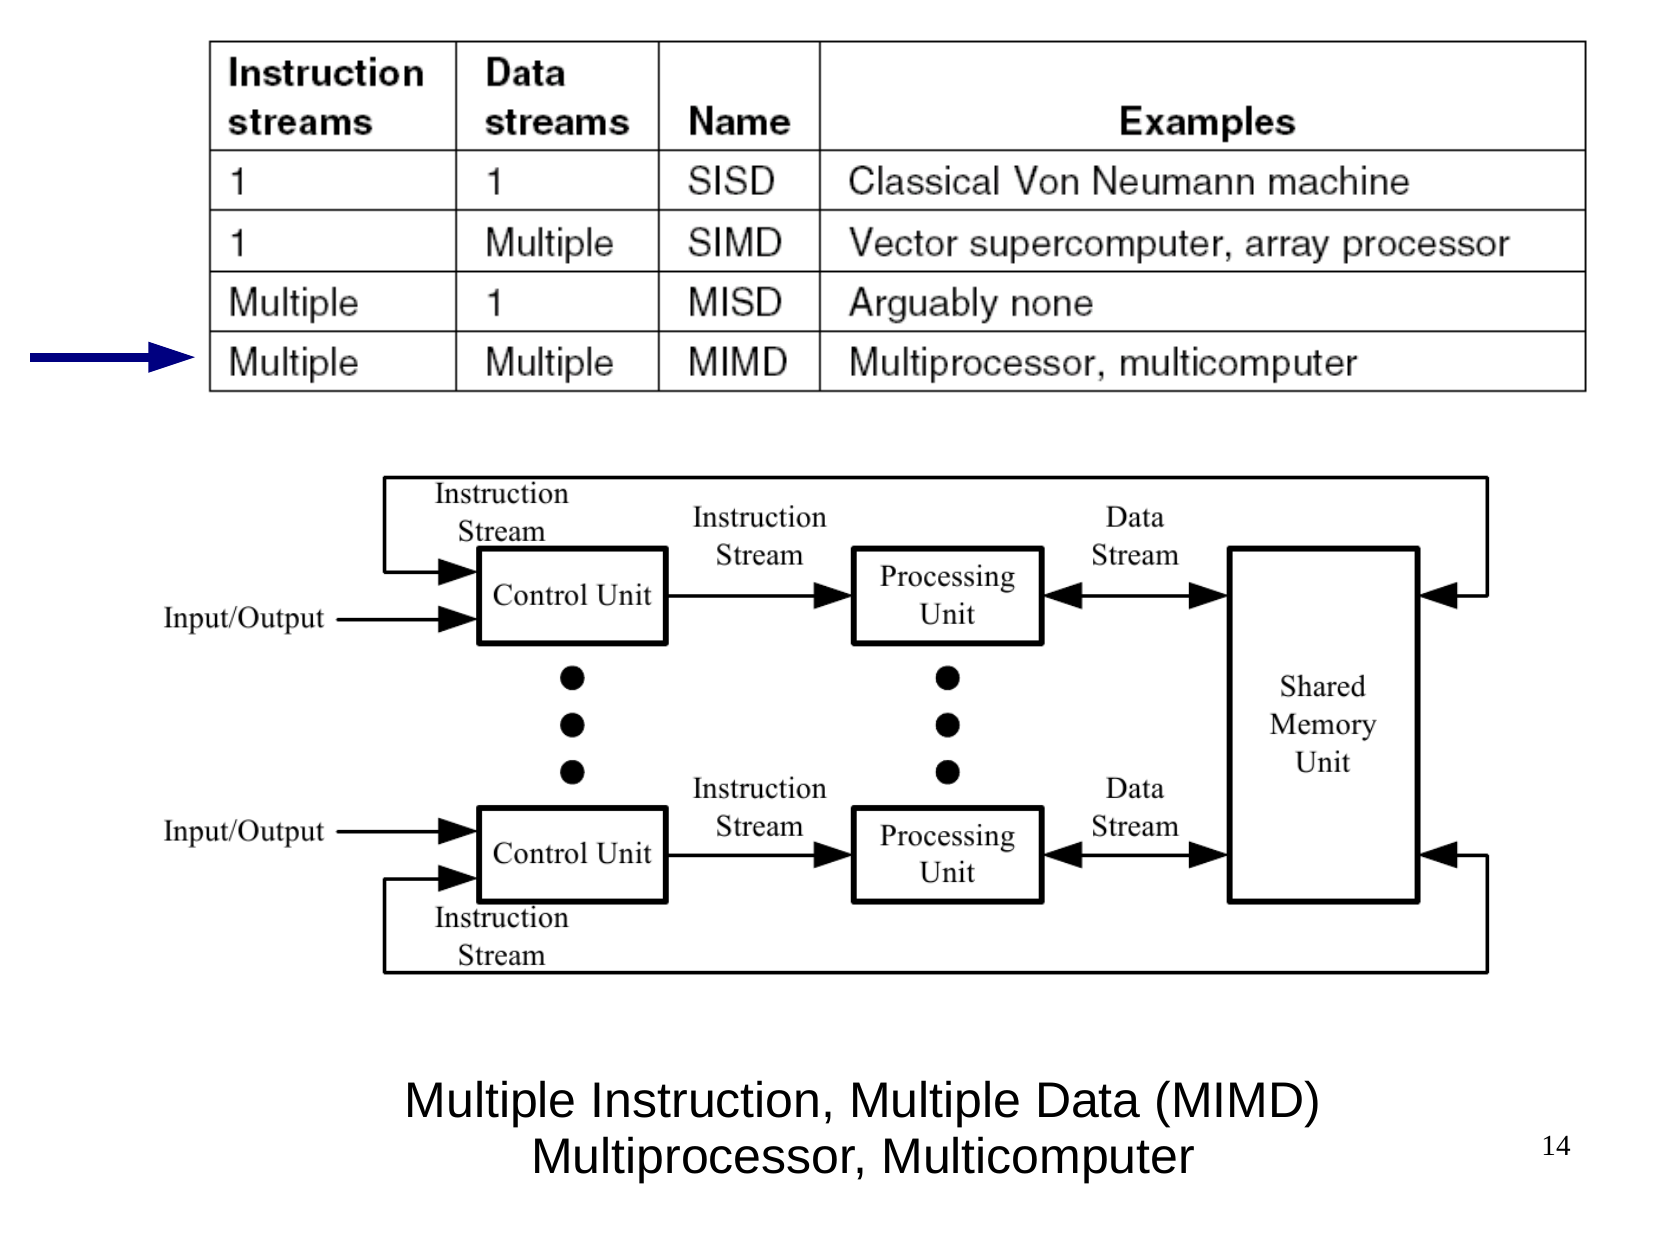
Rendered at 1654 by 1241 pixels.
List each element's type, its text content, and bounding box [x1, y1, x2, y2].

text_box Multiple Instruction, Multiple Data (MIMD) Multiprocessor, Multicomputer [390, 1065, 1337, 1193]
picture [150, 464, 1501, 984]
picture [195, 32, 1605, 406]
